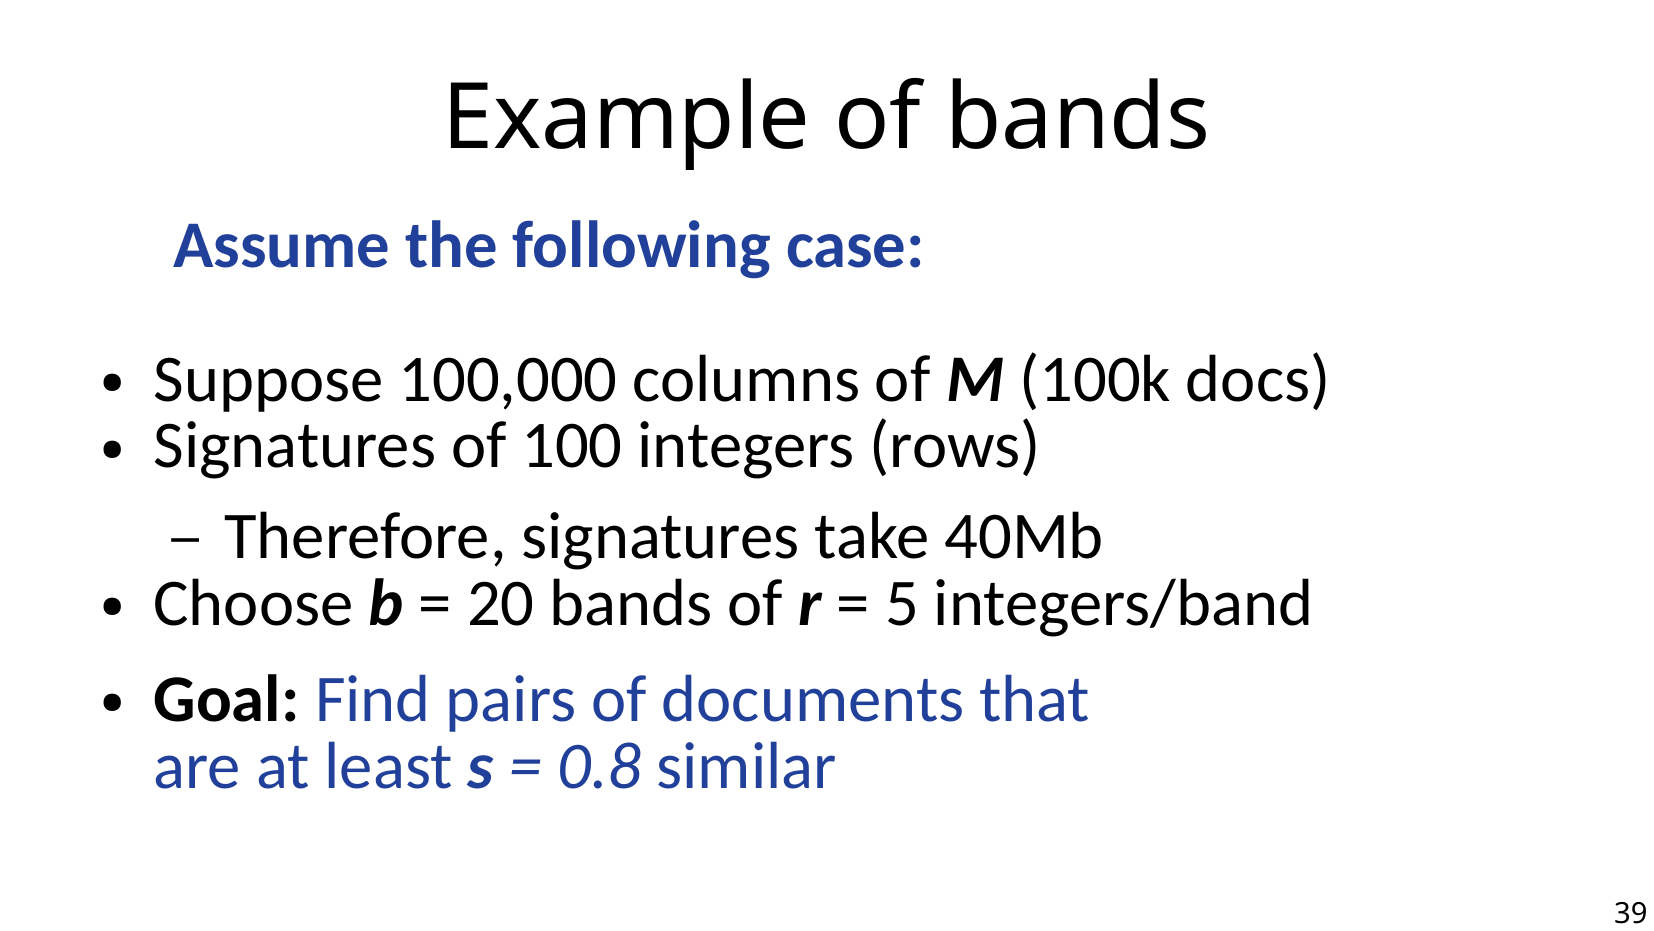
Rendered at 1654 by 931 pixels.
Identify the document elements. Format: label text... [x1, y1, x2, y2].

list Assume the following case: Suppose 100,000 columns of M (100k docs) Signatures of 100 integers (rows) Therefore, signatures take 40Mb Choose b = 20 bands of r = 5 integers/band Goal: Find pairs of documents that are at least s = 0.8 similar [82, 217, 1571, 854]
title Example of bands [82, 1, 1571, 217]
